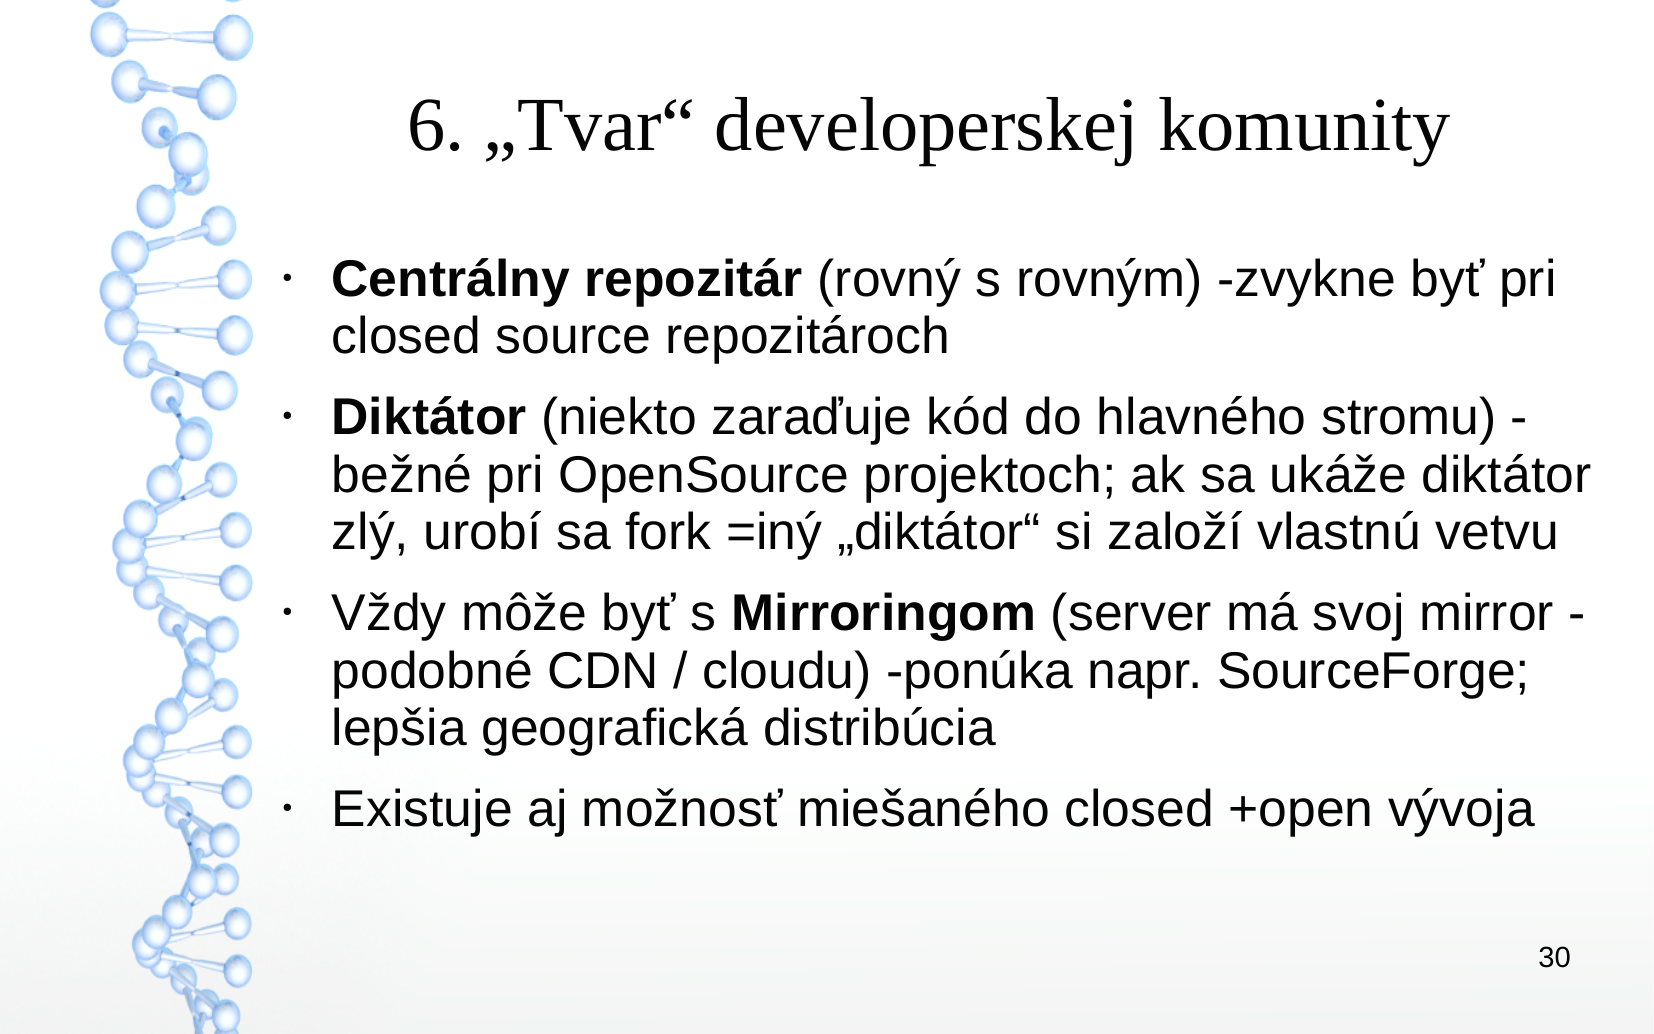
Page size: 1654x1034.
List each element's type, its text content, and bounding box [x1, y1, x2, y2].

list Centrálny repozitár (rovný s rovným) -zvykne byť pri closed source repozitároch Diktátor (niekto zaraďuje kód do hlavného stromu) -bežné pri OpenSource projektoch; ak sa ukáže diktátor zlý, urobí sa fork =iný „diktátor“ si založí vlastnú vetvu Vždy môže byť s Mirroringom (server má svoj mirror -podobné CDN / cloudu) -ponúka napr. SourceForge; lepšia geografická distribúcia Existuje aj možnosť miešaného closed +open vývoja [265, 249, 1595, 849]
picture [0, 0, 1654, 1034]
title 6. „Tvar“ developerskej komunity [265, 39, 1595, 210]
